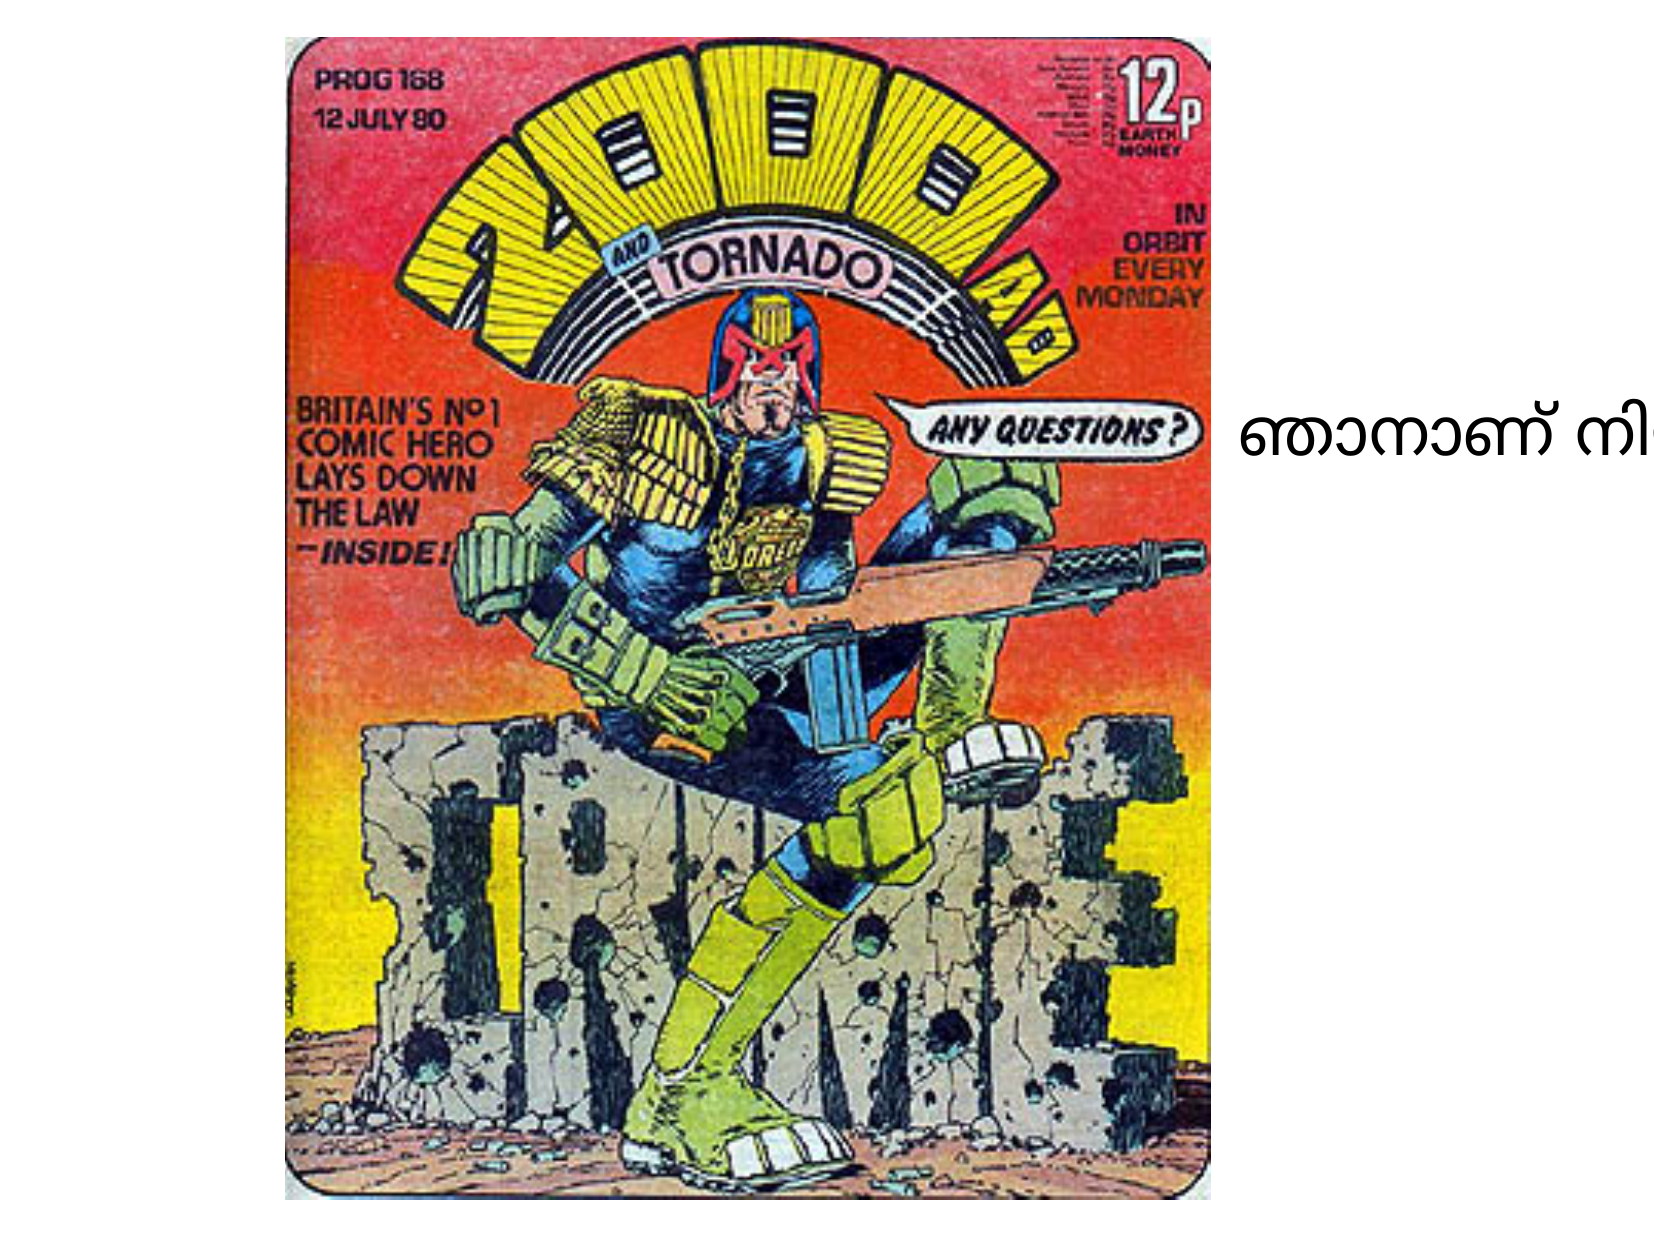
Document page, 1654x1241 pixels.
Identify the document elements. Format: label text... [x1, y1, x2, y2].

picture [285, 37, 1211, 1201]
text_box ഞാനാണ് നിയമം [1224, 390, 1631, 481]
